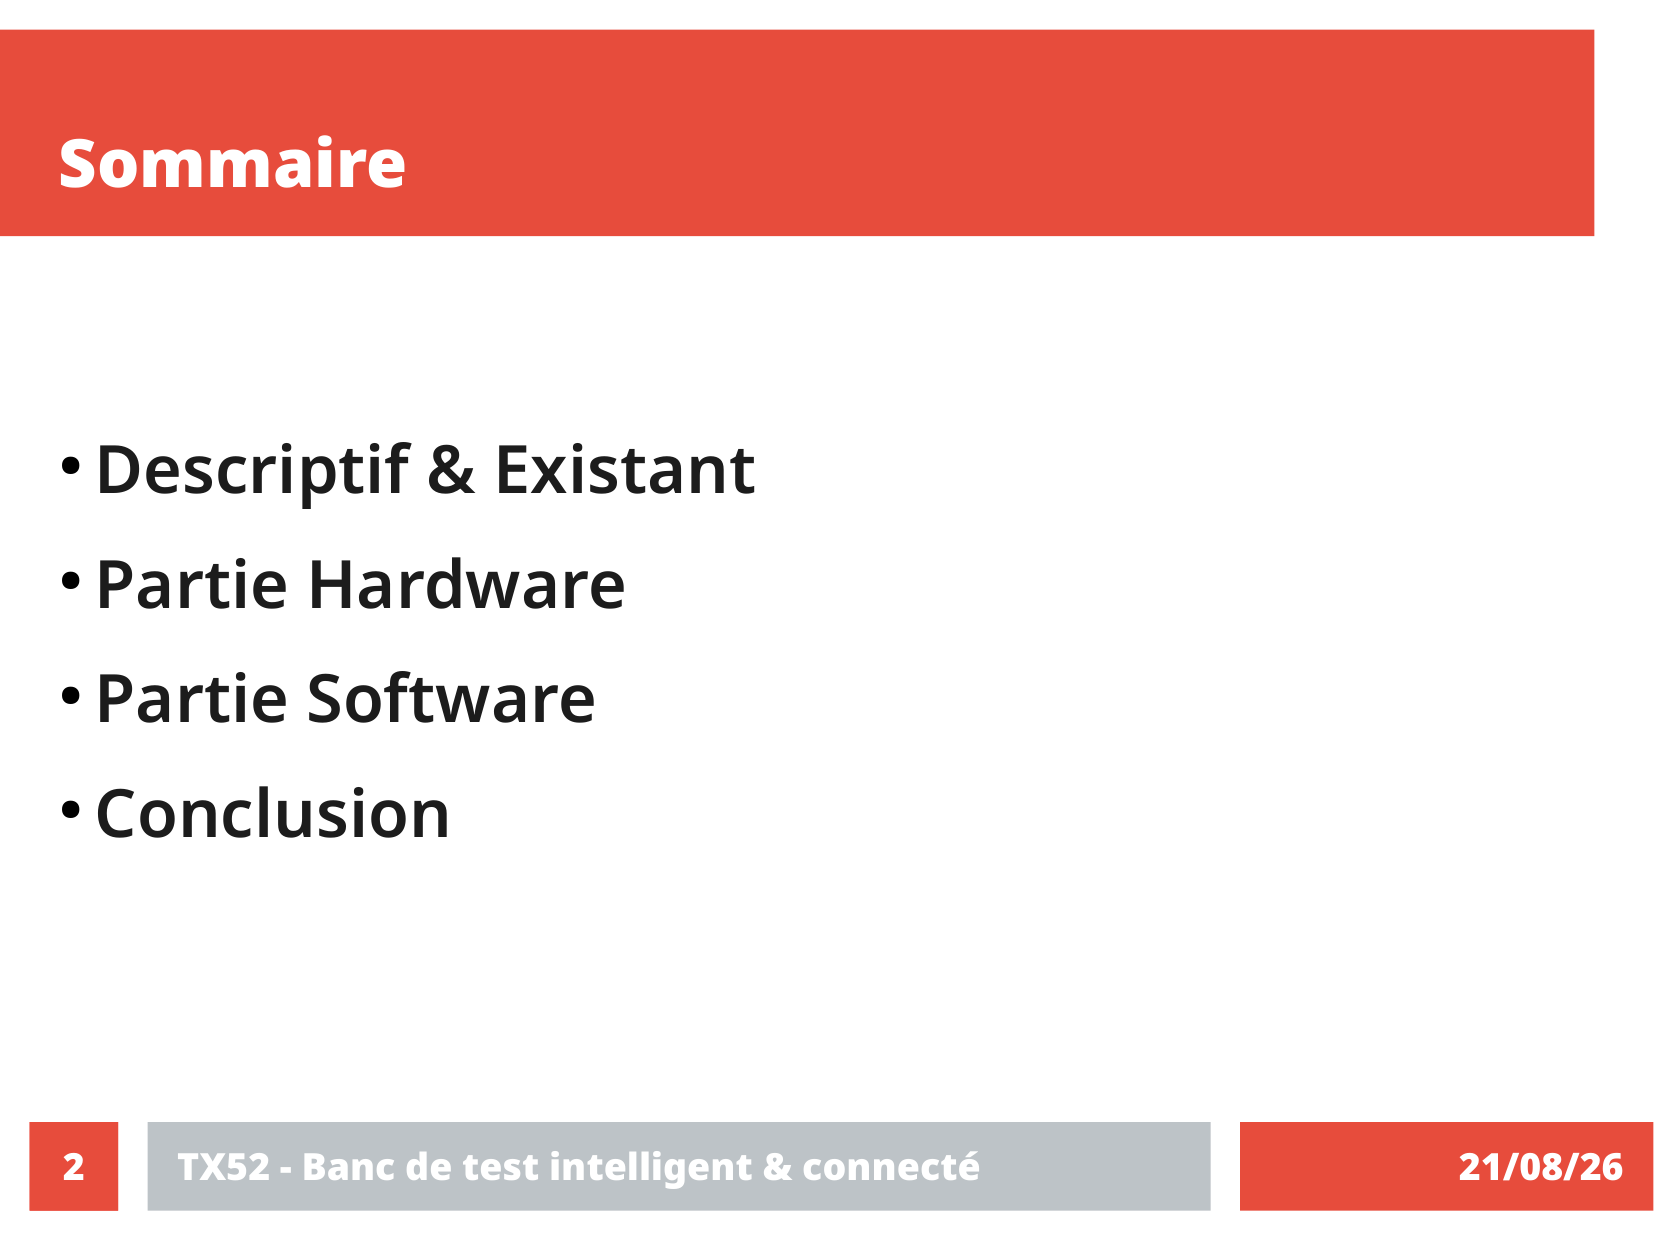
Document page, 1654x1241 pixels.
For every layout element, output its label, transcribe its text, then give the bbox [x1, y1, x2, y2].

title Sommaire [59, 59, 1595, 207]
list Descriptif & Existant Partie Hardware Partie Software Conclusion [59, 324, 1565, 1093]
